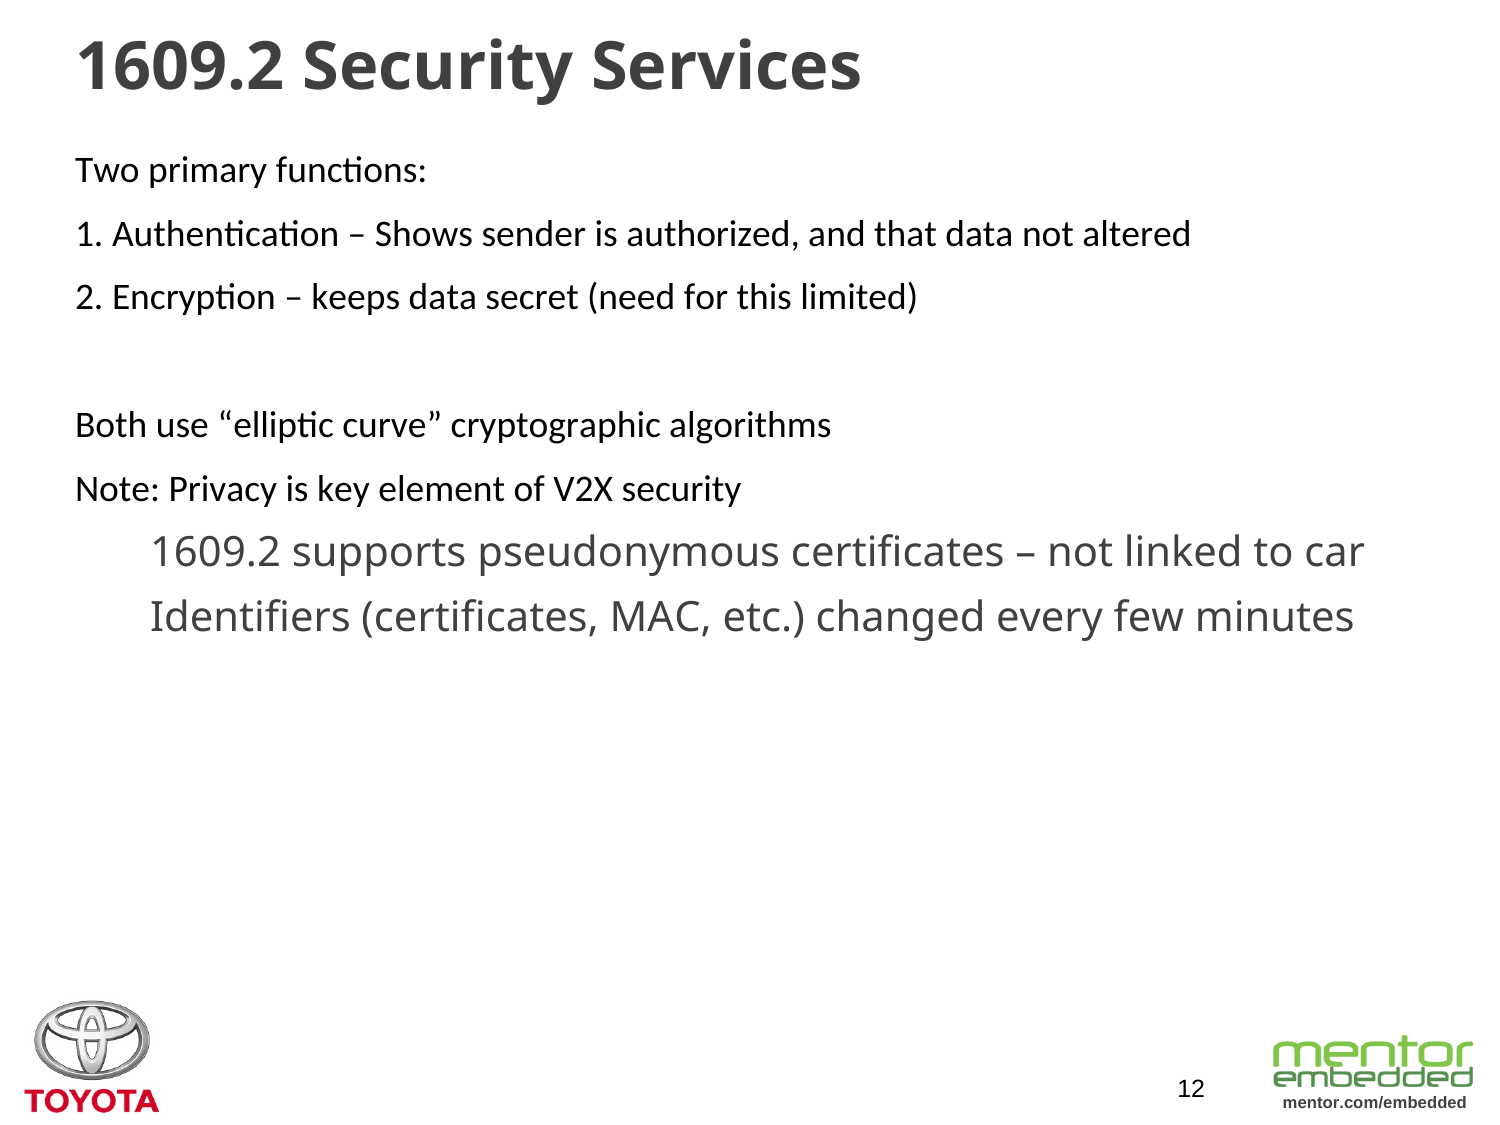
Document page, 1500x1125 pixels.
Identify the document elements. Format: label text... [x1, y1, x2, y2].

title 1609.2 Security Services [0, 0, 1499, 111]
picture [24, 1013, 163, 1114]
list Two primary functions: 1. Authentication – Shows sender is authorized, and that data not altered 2. Encryption – keeps data secret (need for this limited) Both use “elliptic curve” cryptographic algorithms Note: Privacy is key element of V2X security 1609.2 supports pseudonymous certificates – not linked to car Identifiers (certificates, MAC, etc.) changed every few minutes [0, 137, 1499, 1013]
picture [1268, 1030, 1476, 1092]
